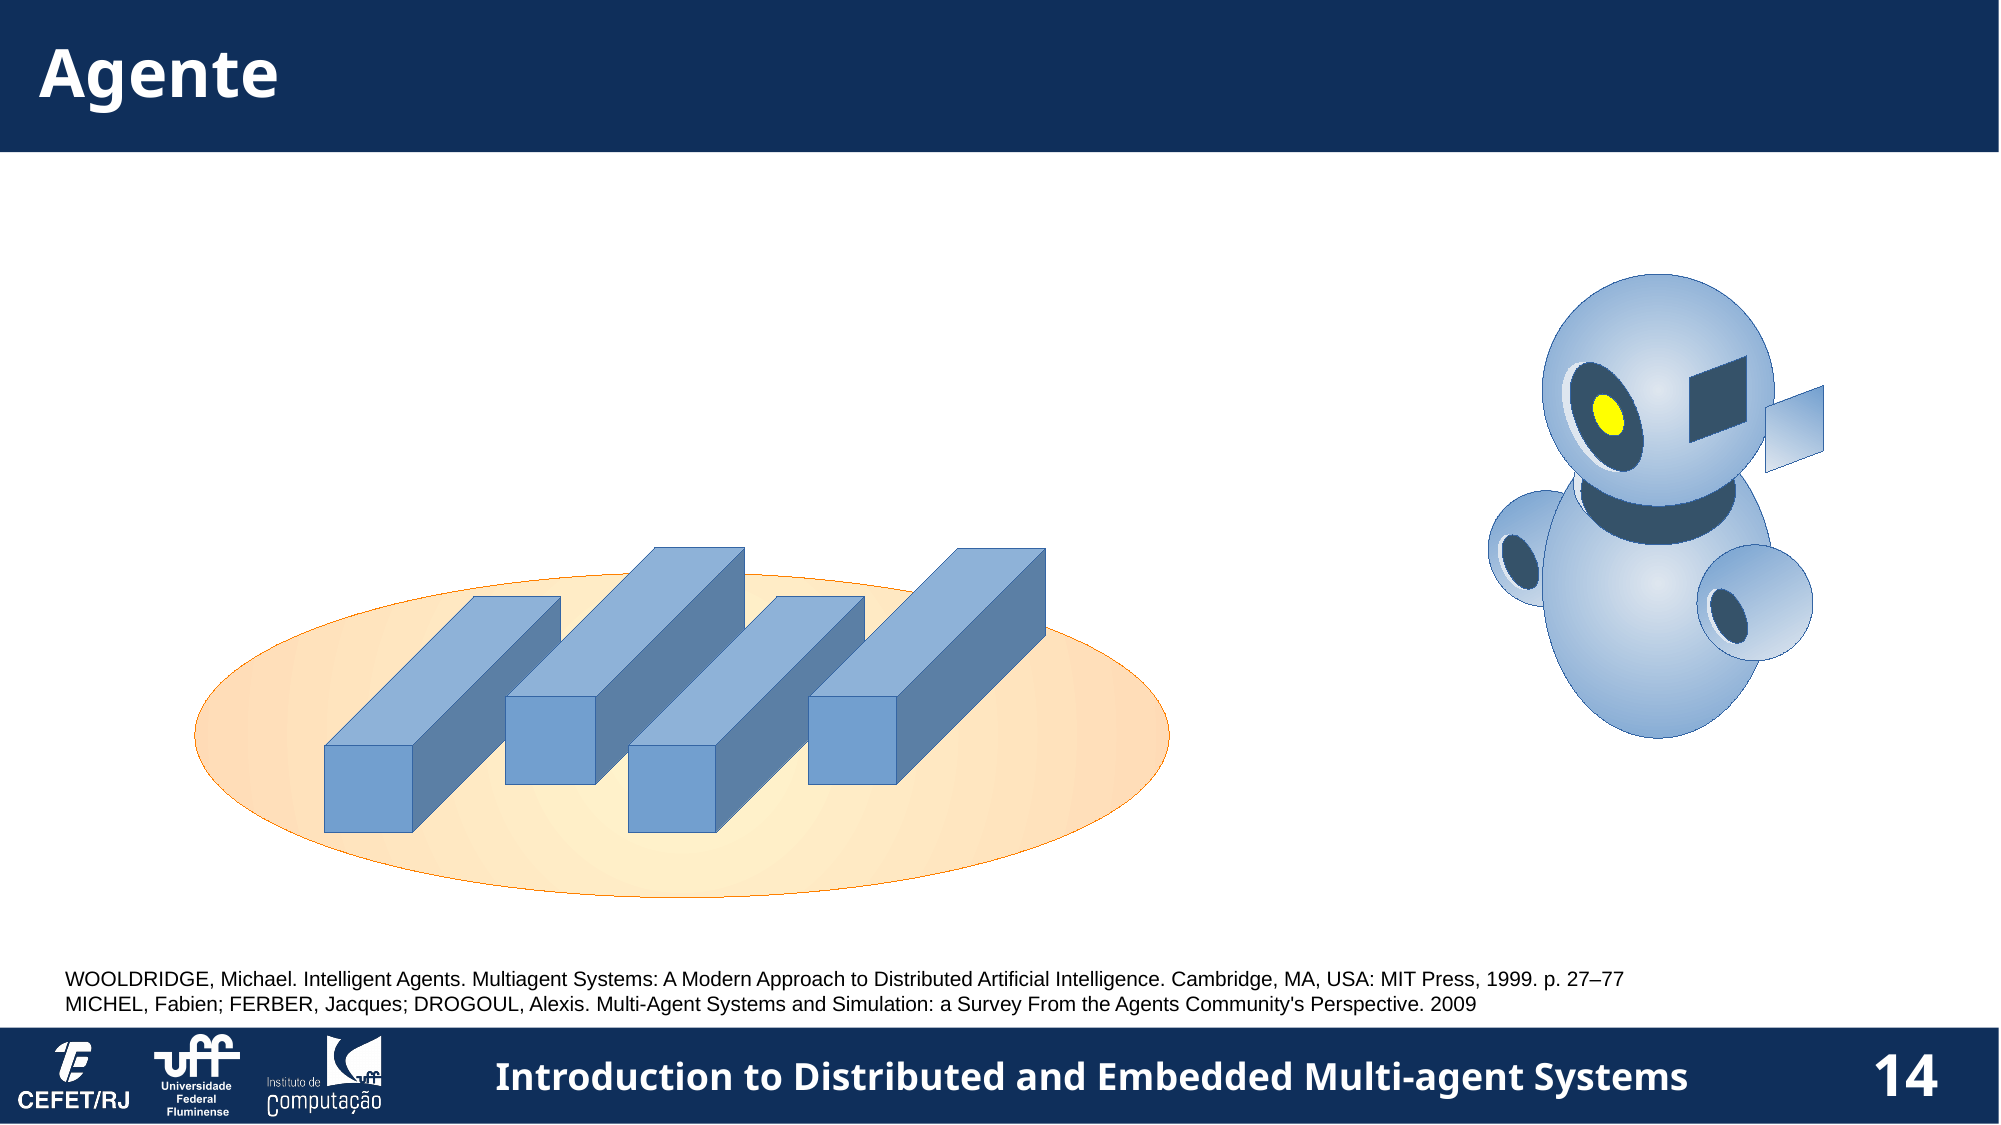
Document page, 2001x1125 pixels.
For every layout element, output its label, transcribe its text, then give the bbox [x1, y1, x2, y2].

text_box [1488, 274, 1824, 739]
text_box WOOLDRIDGE, Michael. Intelligent Agents. Multiagent Systems: A Modern Approach to Distributed Artificial Intelligence. Cambridge, MA, USA: MIT Press, 1999. p. 27–77 MICHEL, Fabien; FERBER, Jacques; DROGOUL, Alexis. Multi-Agent Systems and Simulation: a Survey From the Agents Community's Perspective. 2009 [50, 958, 1969, 1024]
picture [18, 1021, 129, 1125]
text_box Agente [25, 23, 1999, 119]
picture [265, 1033, 383, 1117]
text_box [194, 549, 1170, 898]
picture [153, 1033, 241, 1121]
